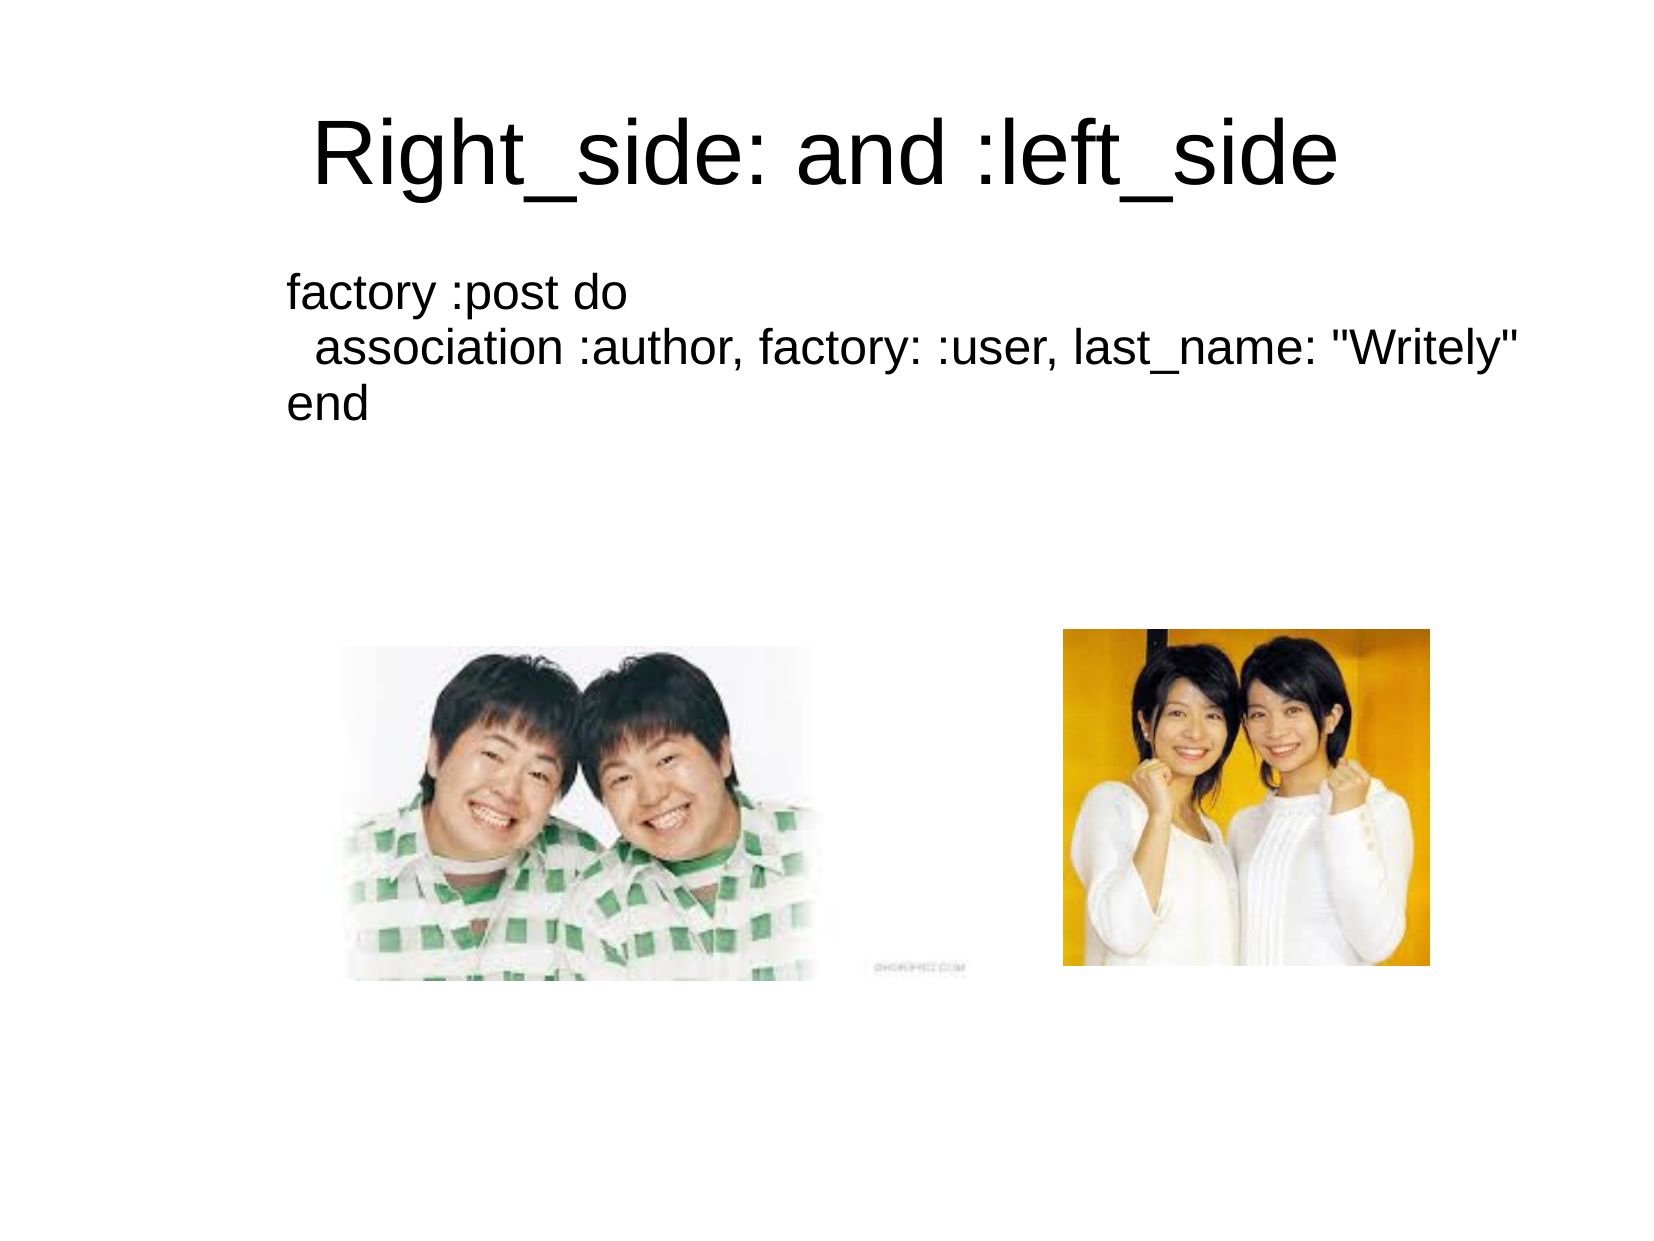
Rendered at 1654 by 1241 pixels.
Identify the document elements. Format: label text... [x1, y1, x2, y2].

picture [177, 646, 979, 981]
text_box factory :post do association :author, factory: :user, last_name: "Writely" end [271, 256, 1595, 461]
picture [1063, 629, 1430, 966]
title Right_side: and :left_side [82, 49, 1571, 257]
